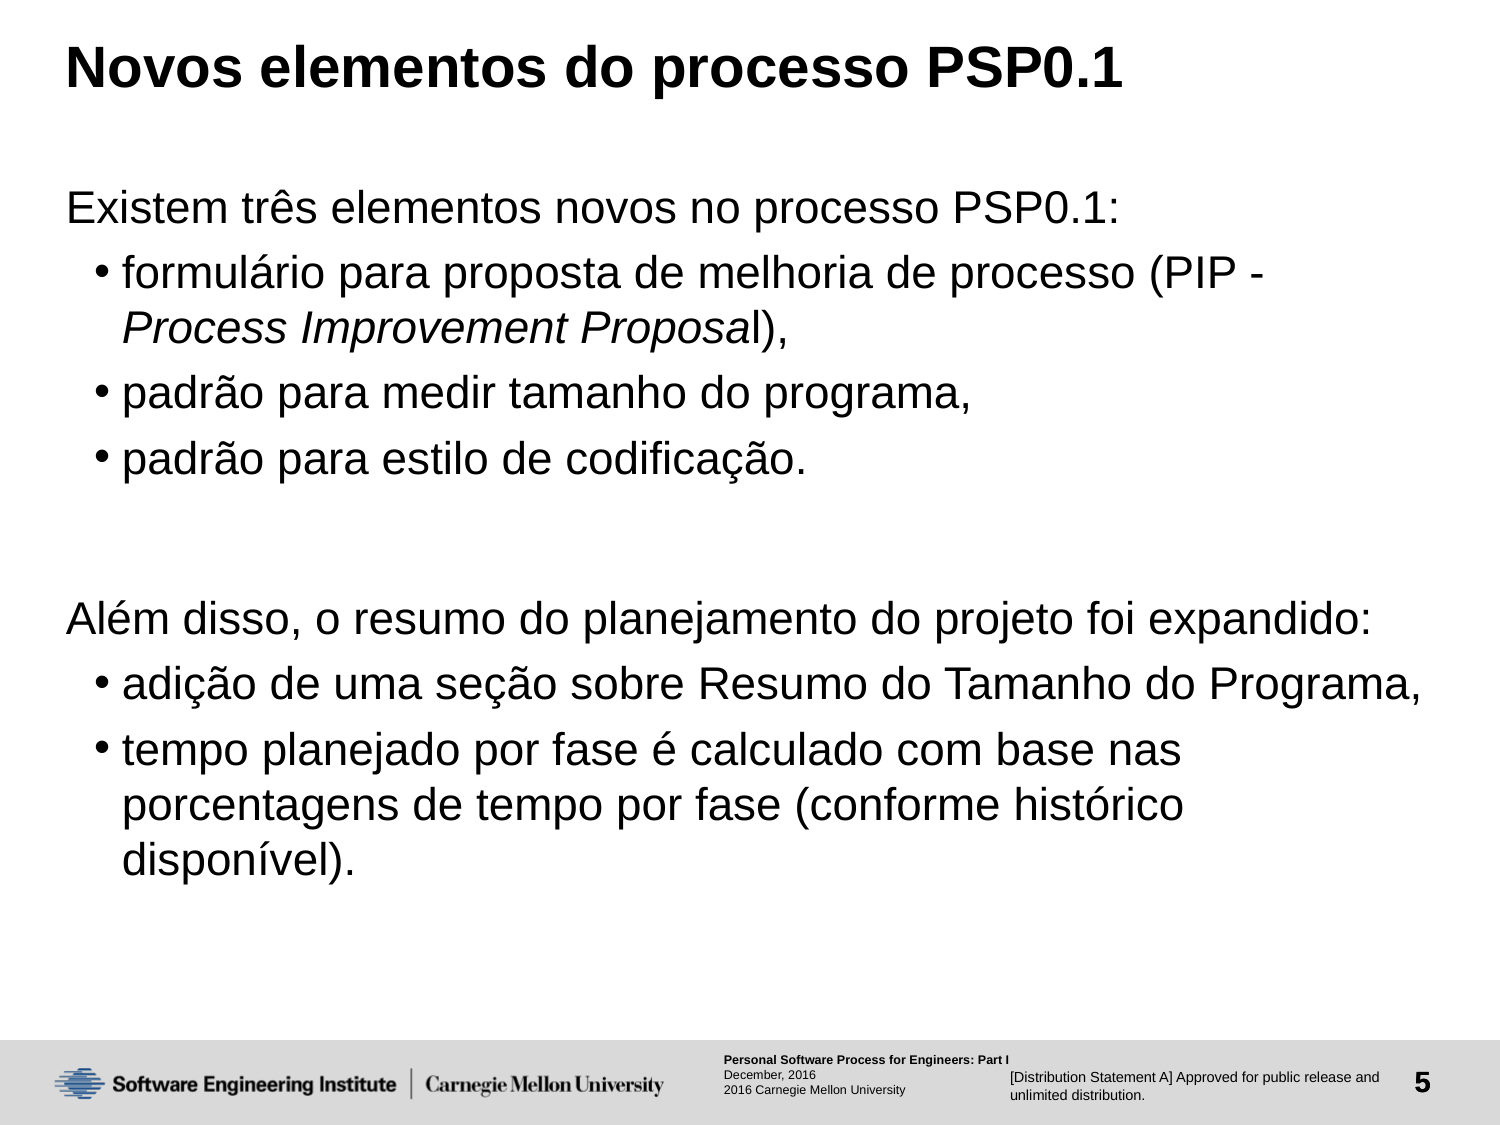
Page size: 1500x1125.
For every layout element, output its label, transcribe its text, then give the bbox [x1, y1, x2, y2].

picture [46, 1061, 673, 1104]
list Existem três elementos novos no processo PSP0.1: formulário para proposta de melhoria de processo (PIP - Process Improvement Proposal), padrão para medir tamanho do programa, padrão para estilo de codificação. Além disso, o resumo do planejamento do projeto foi expandido: adição de uma seção sobre Resumo do Tamanho do Programa, tempo planejado por fase é calculado com base nas porcentagens de tempo por fase (conforme histórico disponível). [65, 177, 1431, 1000]
title Novos elementos do processo PSP0.1 [65, 37, 1313, 148]
